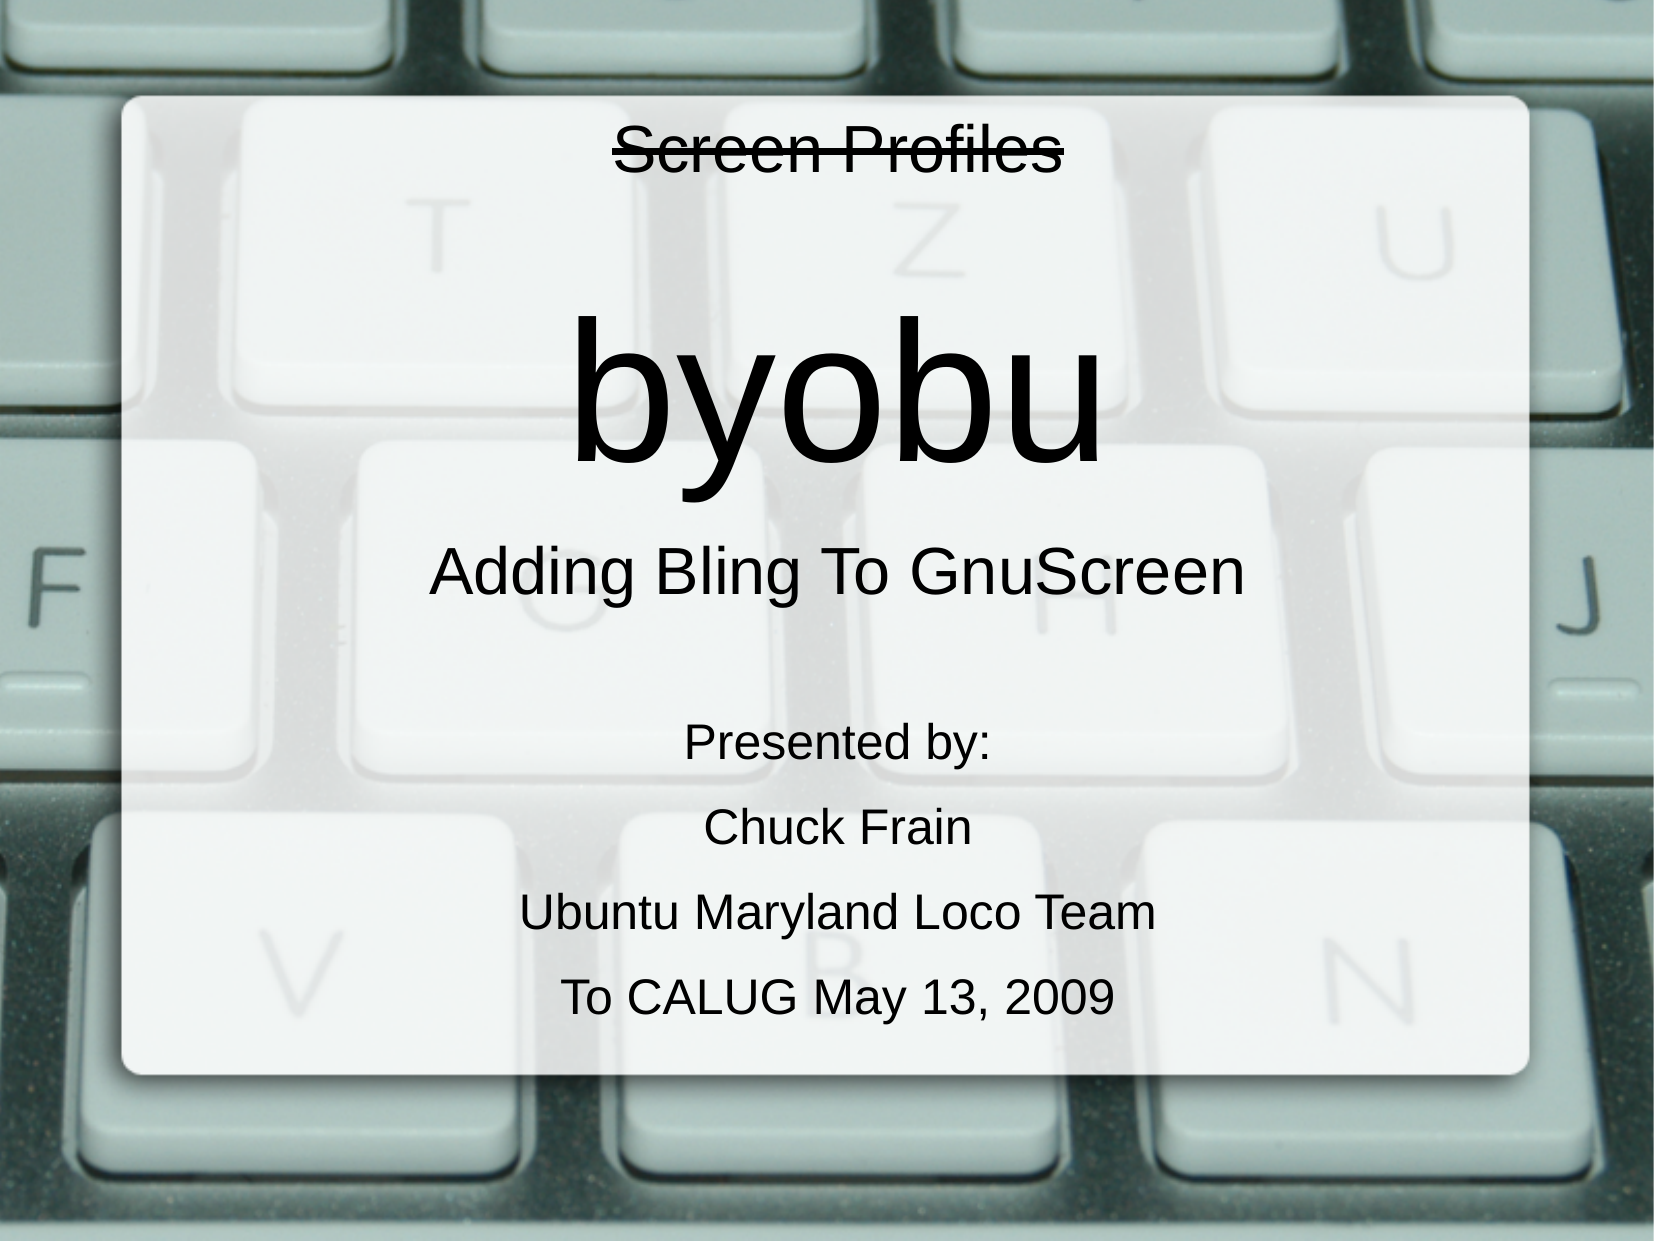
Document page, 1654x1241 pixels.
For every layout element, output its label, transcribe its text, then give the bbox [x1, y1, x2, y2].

picture [0, 0, 1654, 1241]
list Screen Profiles byobu Adding Bling To GnuScreen Presented by: Chuck Frain Ubuntu Maryland Loco Team To CALUG May 13, 2009 [150, 112, 1509, 1026]
